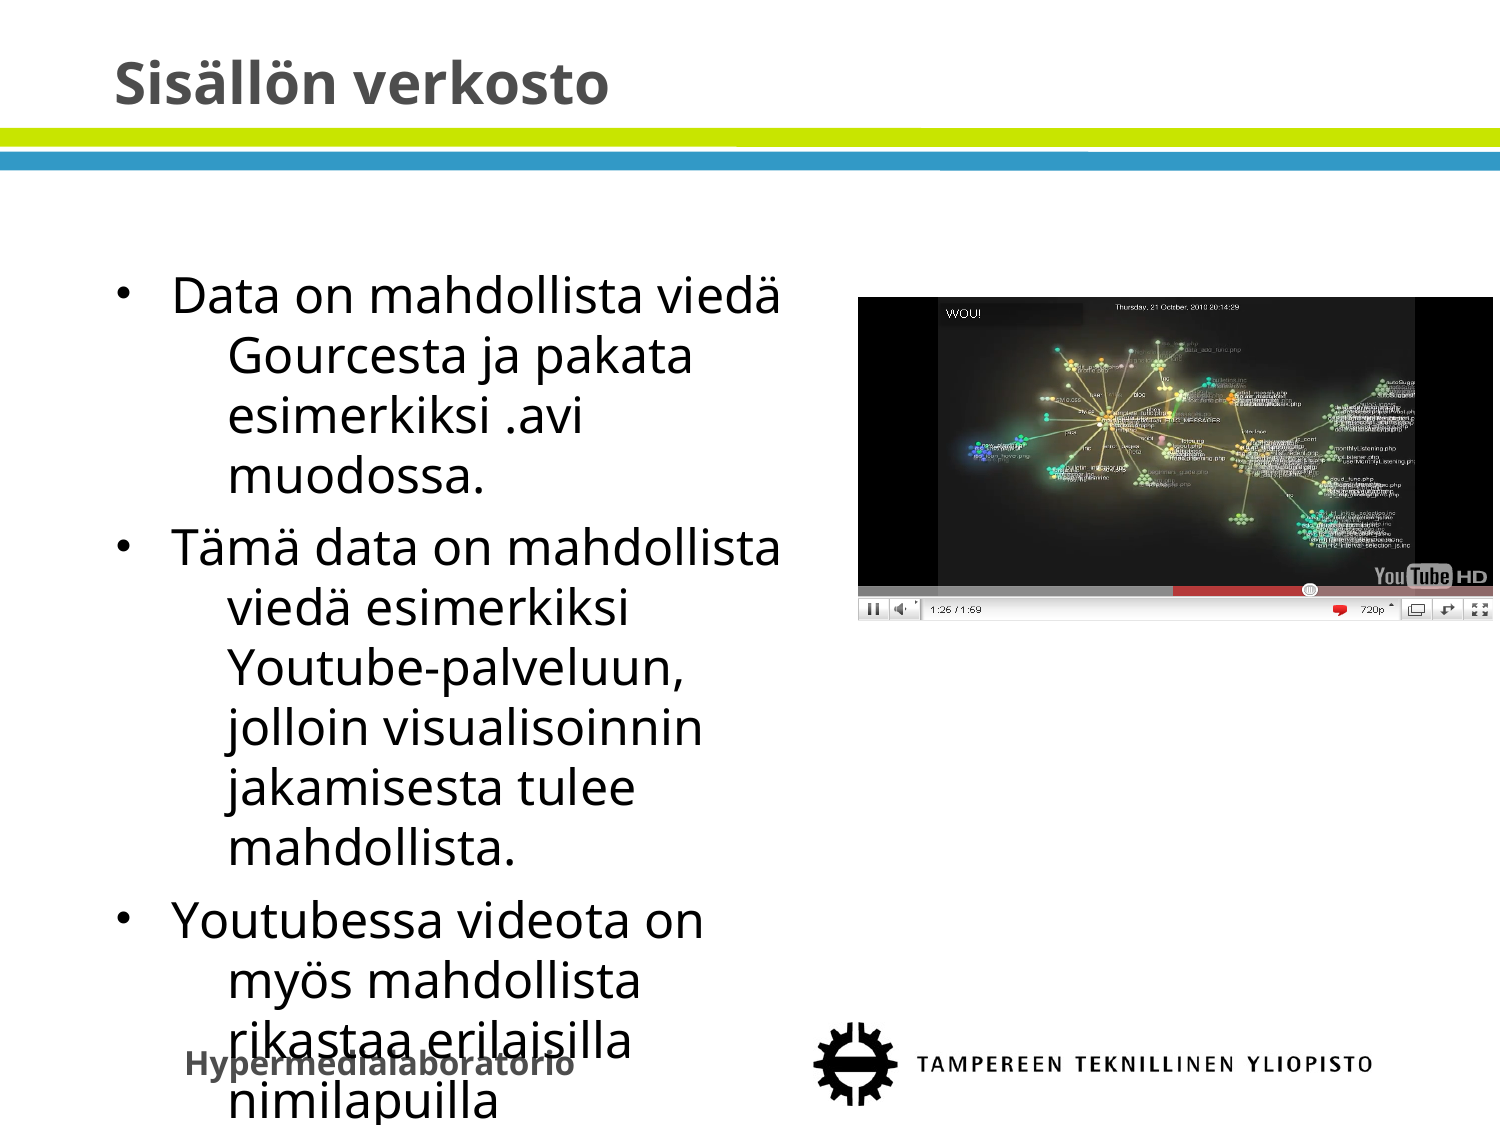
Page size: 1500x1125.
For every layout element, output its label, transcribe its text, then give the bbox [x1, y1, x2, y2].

title Sisällön verkosto [100, 3, 1100, 159]
list Data on mahdollista viedä Gourcesta ja pakata esimerkiksi .avi muodossa. Tämä data on mahdollista viedä esimerkiksi Youtube-palveluun, jolloin visualisoinnin jakamisesta tulee mahdollista. Youtubessa videota on myös mahdollista rikastaa erilaisilla nimilapuilla [100, 255, 857, 1012]
picture [813, 1022, 1377, 1106]
picture [856, 295, 1493, 621]
